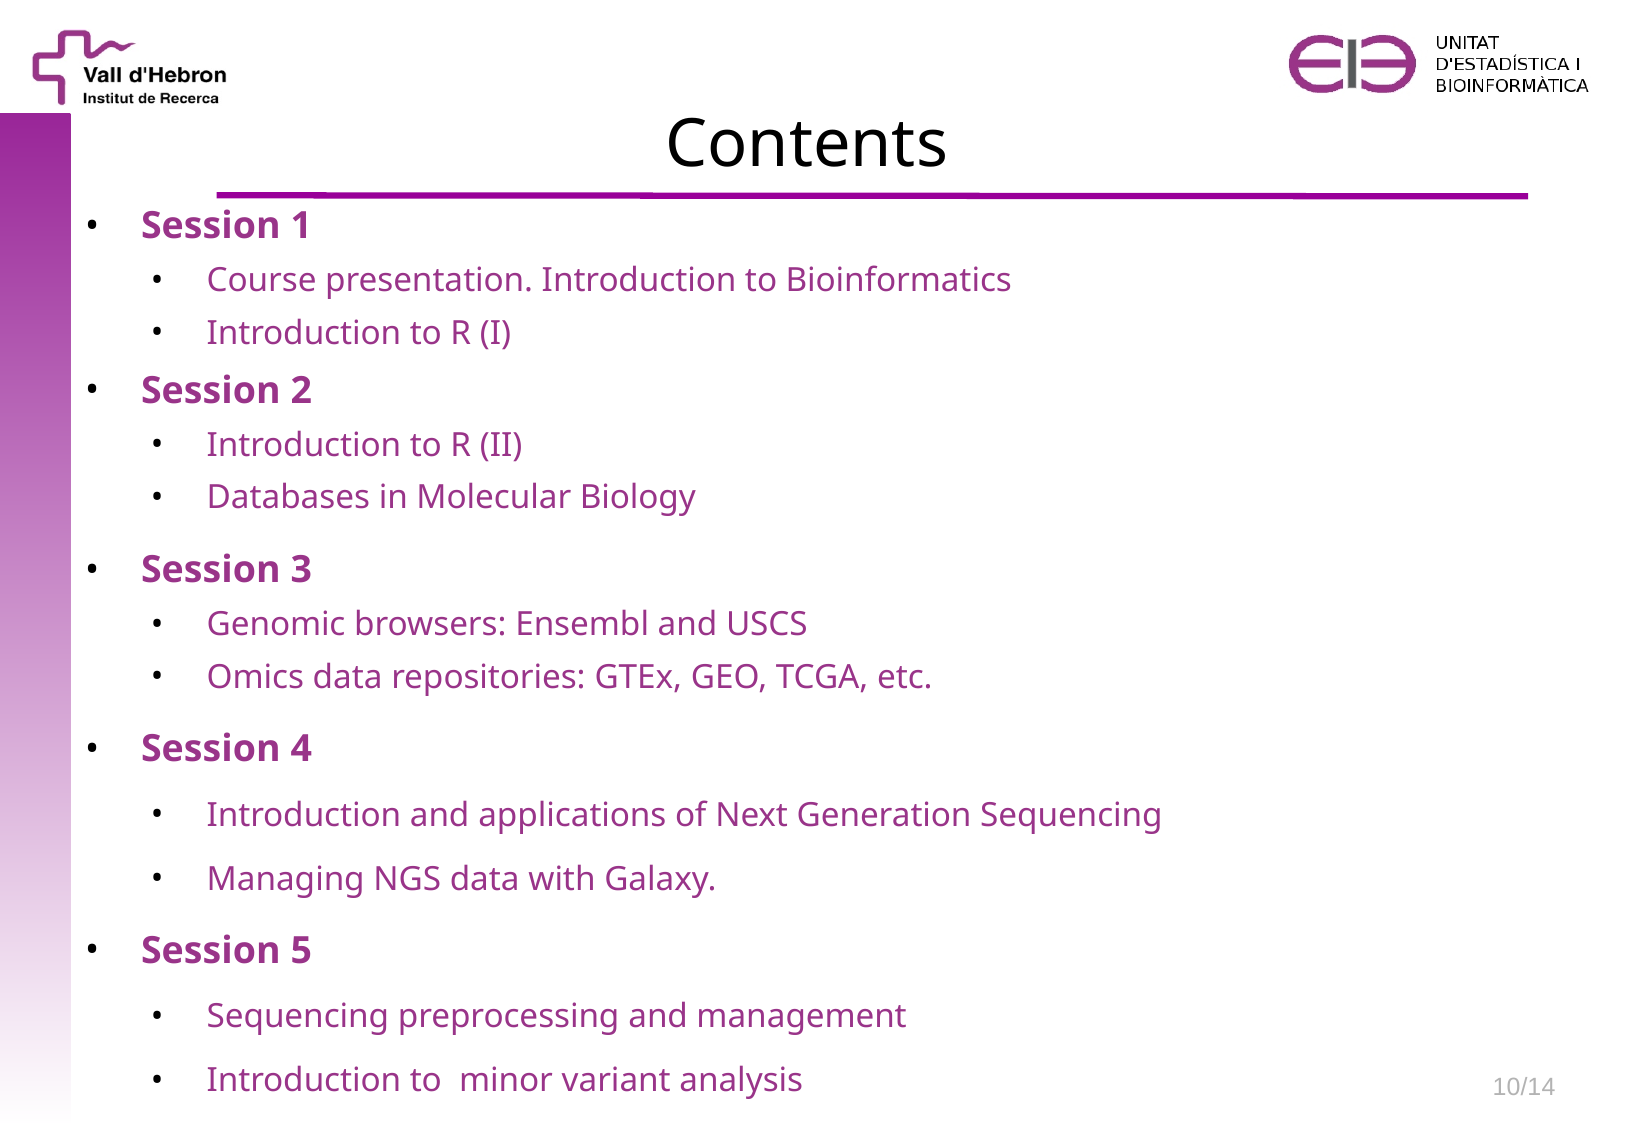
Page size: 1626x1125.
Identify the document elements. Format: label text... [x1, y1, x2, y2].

picture [1279, 24, 1625, 100]
title Contents [243, 52, 1371, 193]
list Session 1 Course presentation. Introduction to Bioinformatics Introduction to R (I) Session 2 Introduction to R (II) Databases in Molecular Biology Session 3 Genomic browsers: Ensembl and USCS Omics data repositories: GTEx, GEO, TCGA, etc. Session 4 Introduction and applications of Next Generation Sequencing Managing NGS data with Galaxy. Session 5 Sequencing preprocessing and management Introduction to minor variant analysis [70, 193, 1542, 847]
picture [31, 29, 227, 106]
